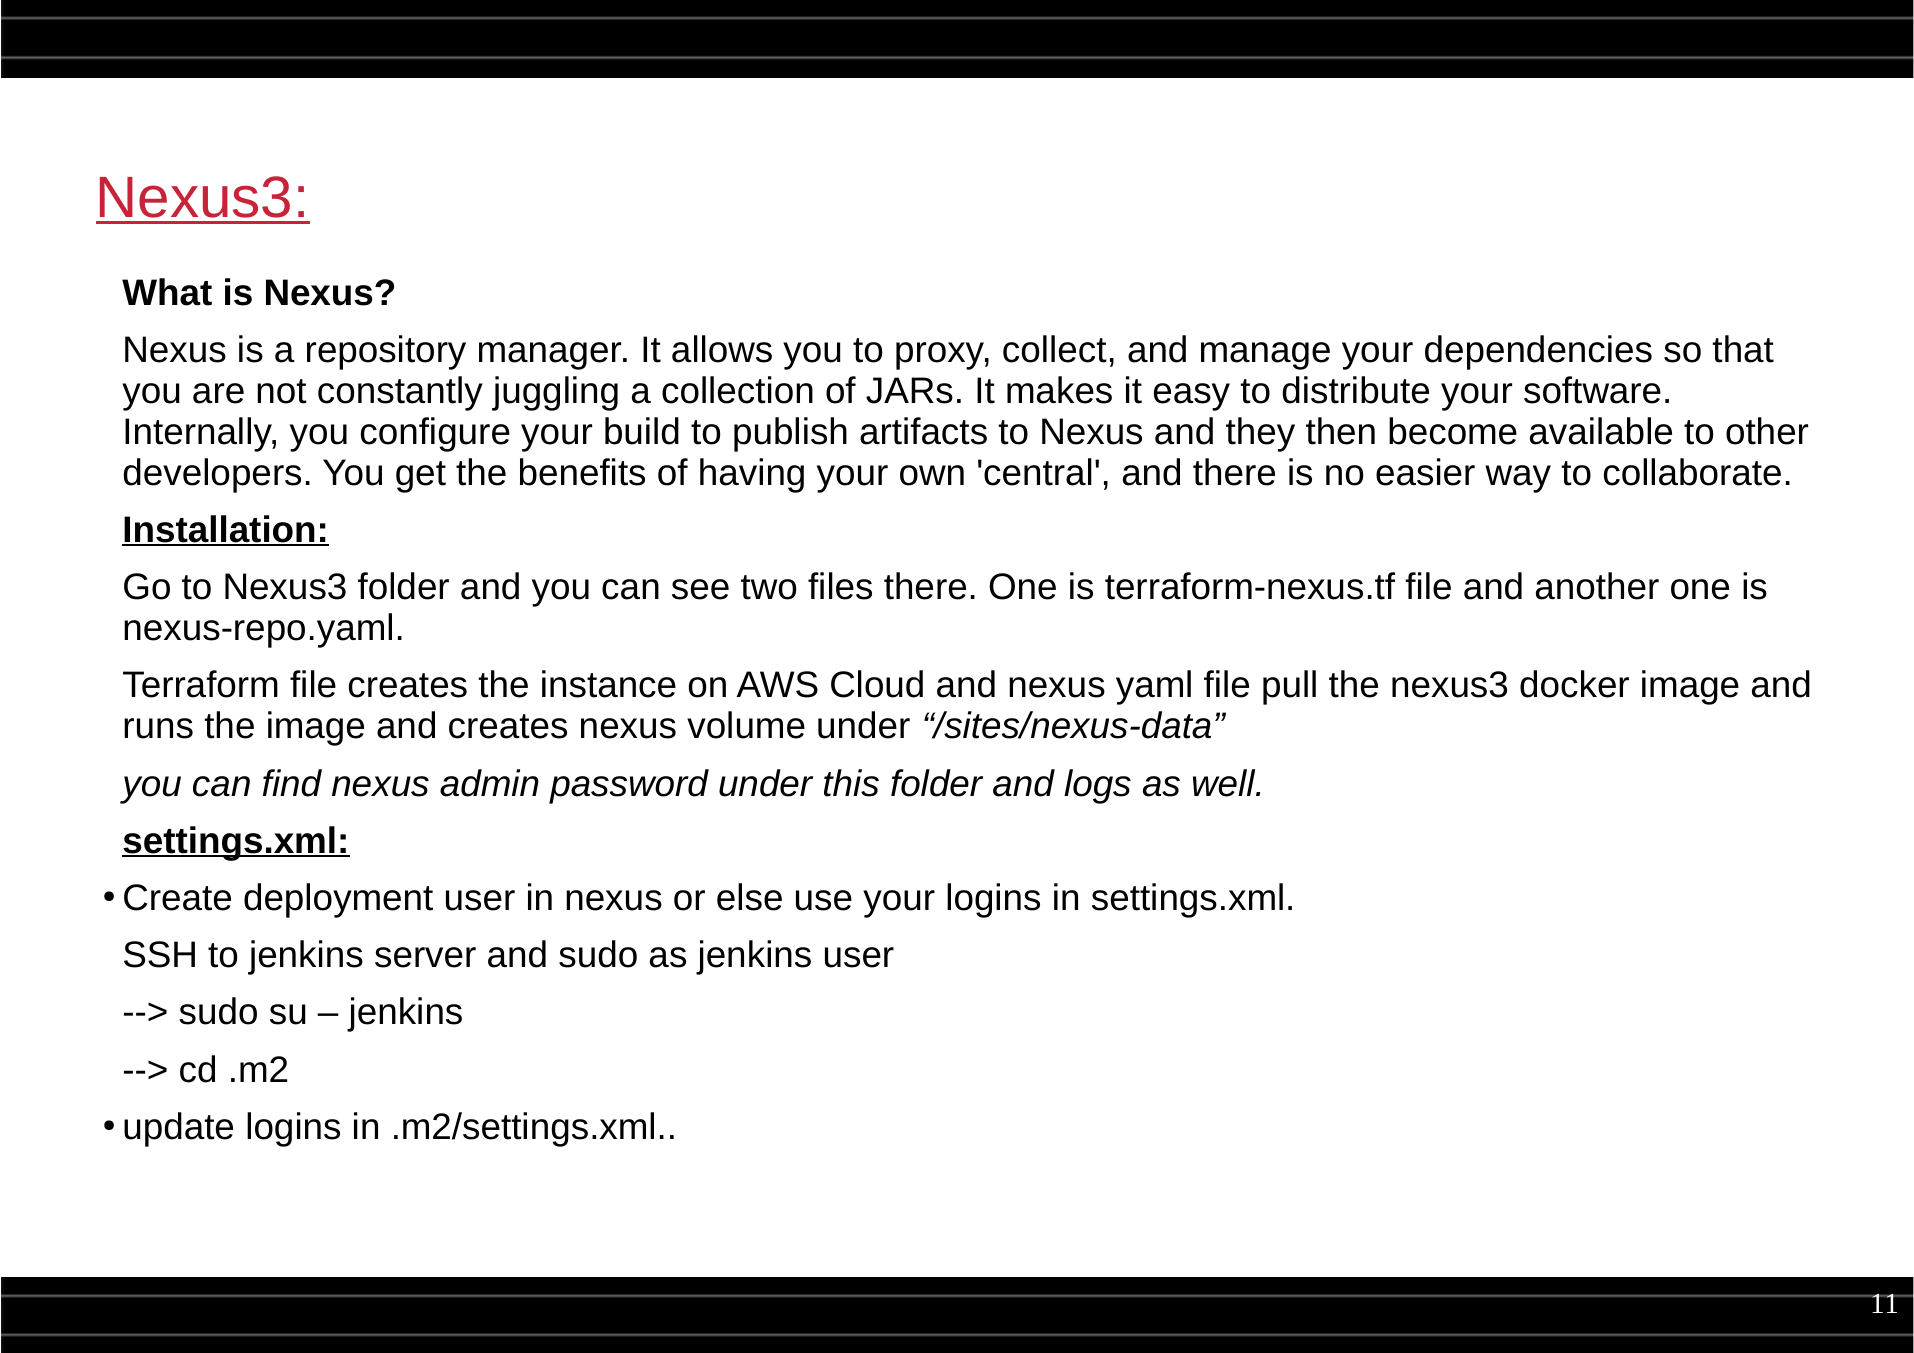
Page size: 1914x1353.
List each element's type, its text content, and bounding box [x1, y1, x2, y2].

title Nexus3: [95, 134, 1818, 260]
list What is Nexus? Nexus is a repository manager. It allows you to proxy, collect, and manage your dependencies so that you are not constantly juggling a collection of JARs. It makes it easy to distribute your software. Internally, you configure your build to publish artifacts to Nexus and they then become available to other developers. You get the benefits of having your own 'central', and there is no easier way to collaborate. Installation: Go to Nexus3 folder and you can see two files there. One is terraform-nexus.tf file and another one is nexus-repo.yaml. Terraform file creates the instance on AWS Cloud and nexus yaml file pull the nexus3 docker image and runs the image and creates nexus volume under “/sites/nexus-data” you can find nexus admin password under this folder and logs as well. settings.xml: Create deployment user in nexus or else use your logins in settings.xml. SSH to jenkins server and sudo as jenkins user --> sudo su – jenkins --> cd .m2 update logins in .m2/settings.xml.. [95, 271, 1818, 1193]
picture [1, 0, 1914, 78]
picture [1, 1277, 1914, 1353]
